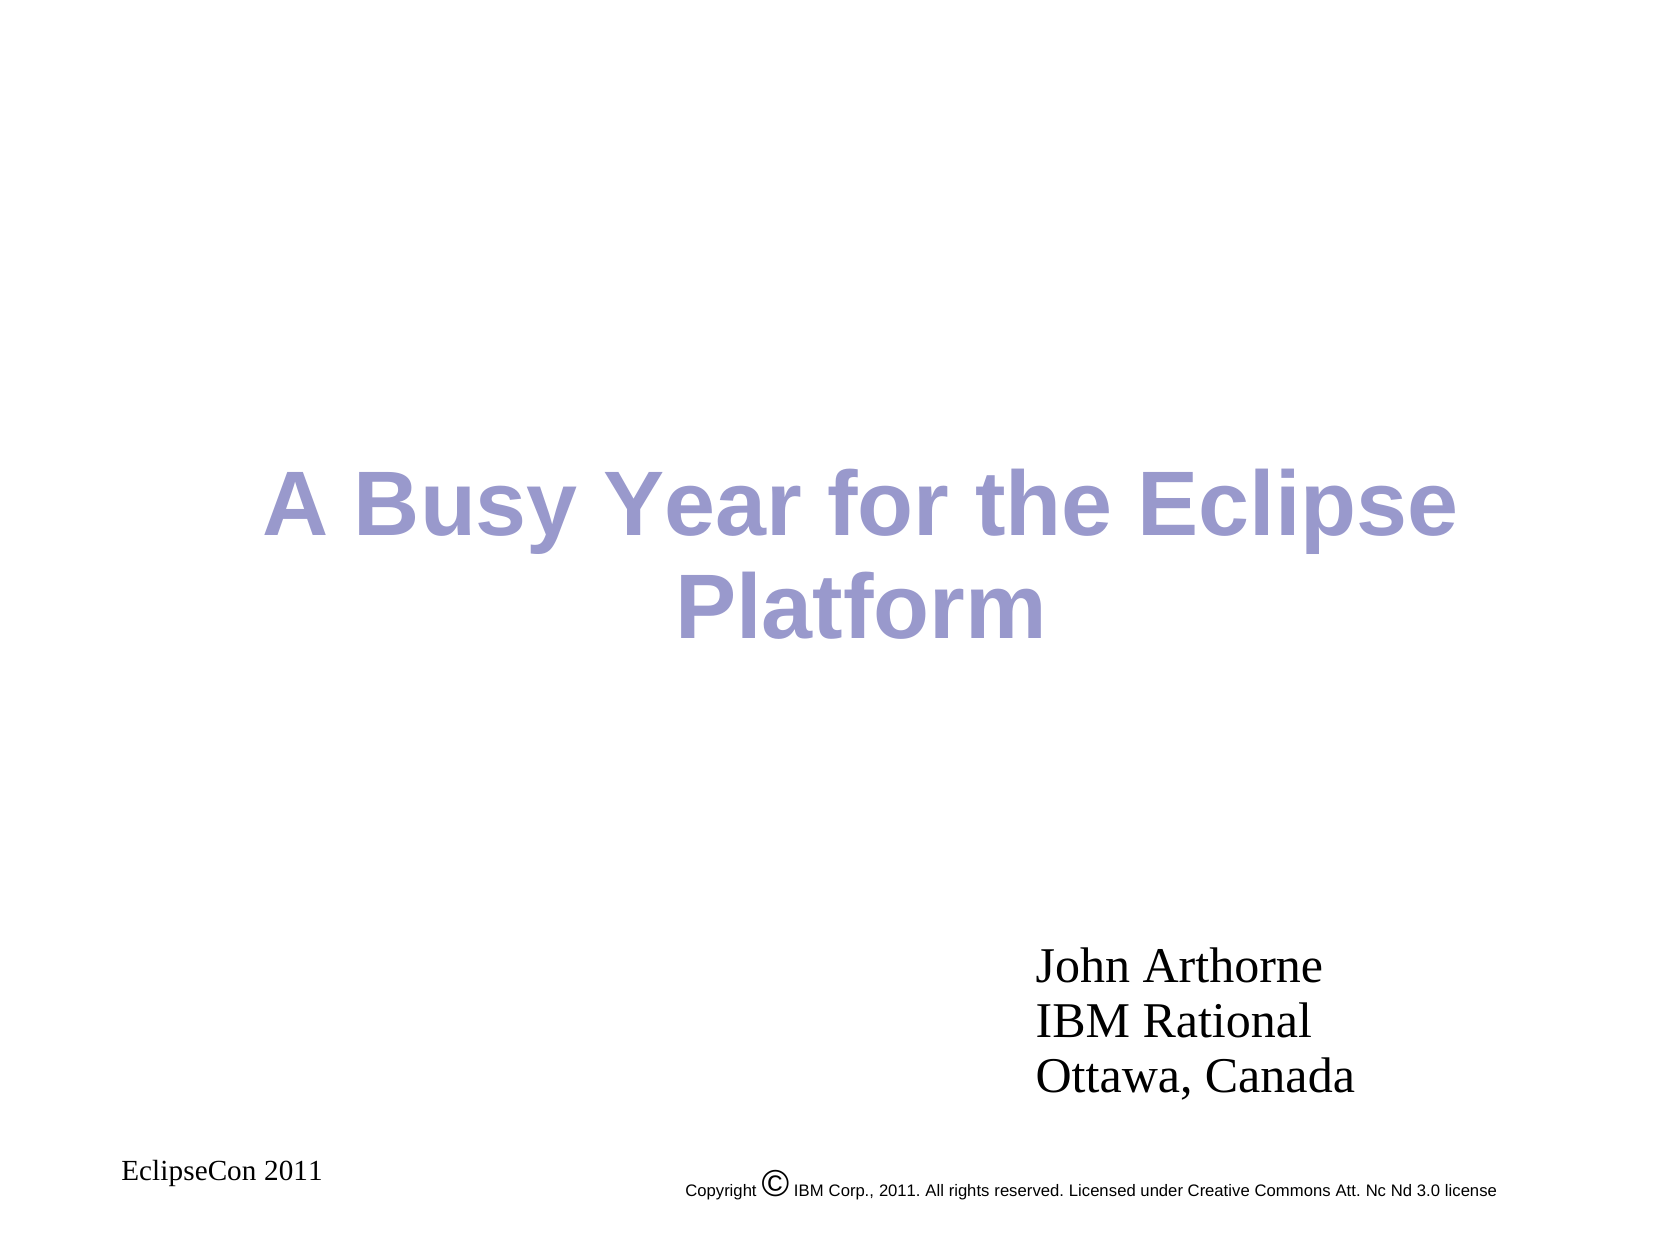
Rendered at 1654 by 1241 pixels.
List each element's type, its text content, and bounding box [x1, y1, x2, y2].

title A Busy Year for the Eclipse Platform [134, 451, 1588, 659]
text_box John Arthorne IBM Rational Ottawa, Canada [1035, 937, 1388, 1107]
